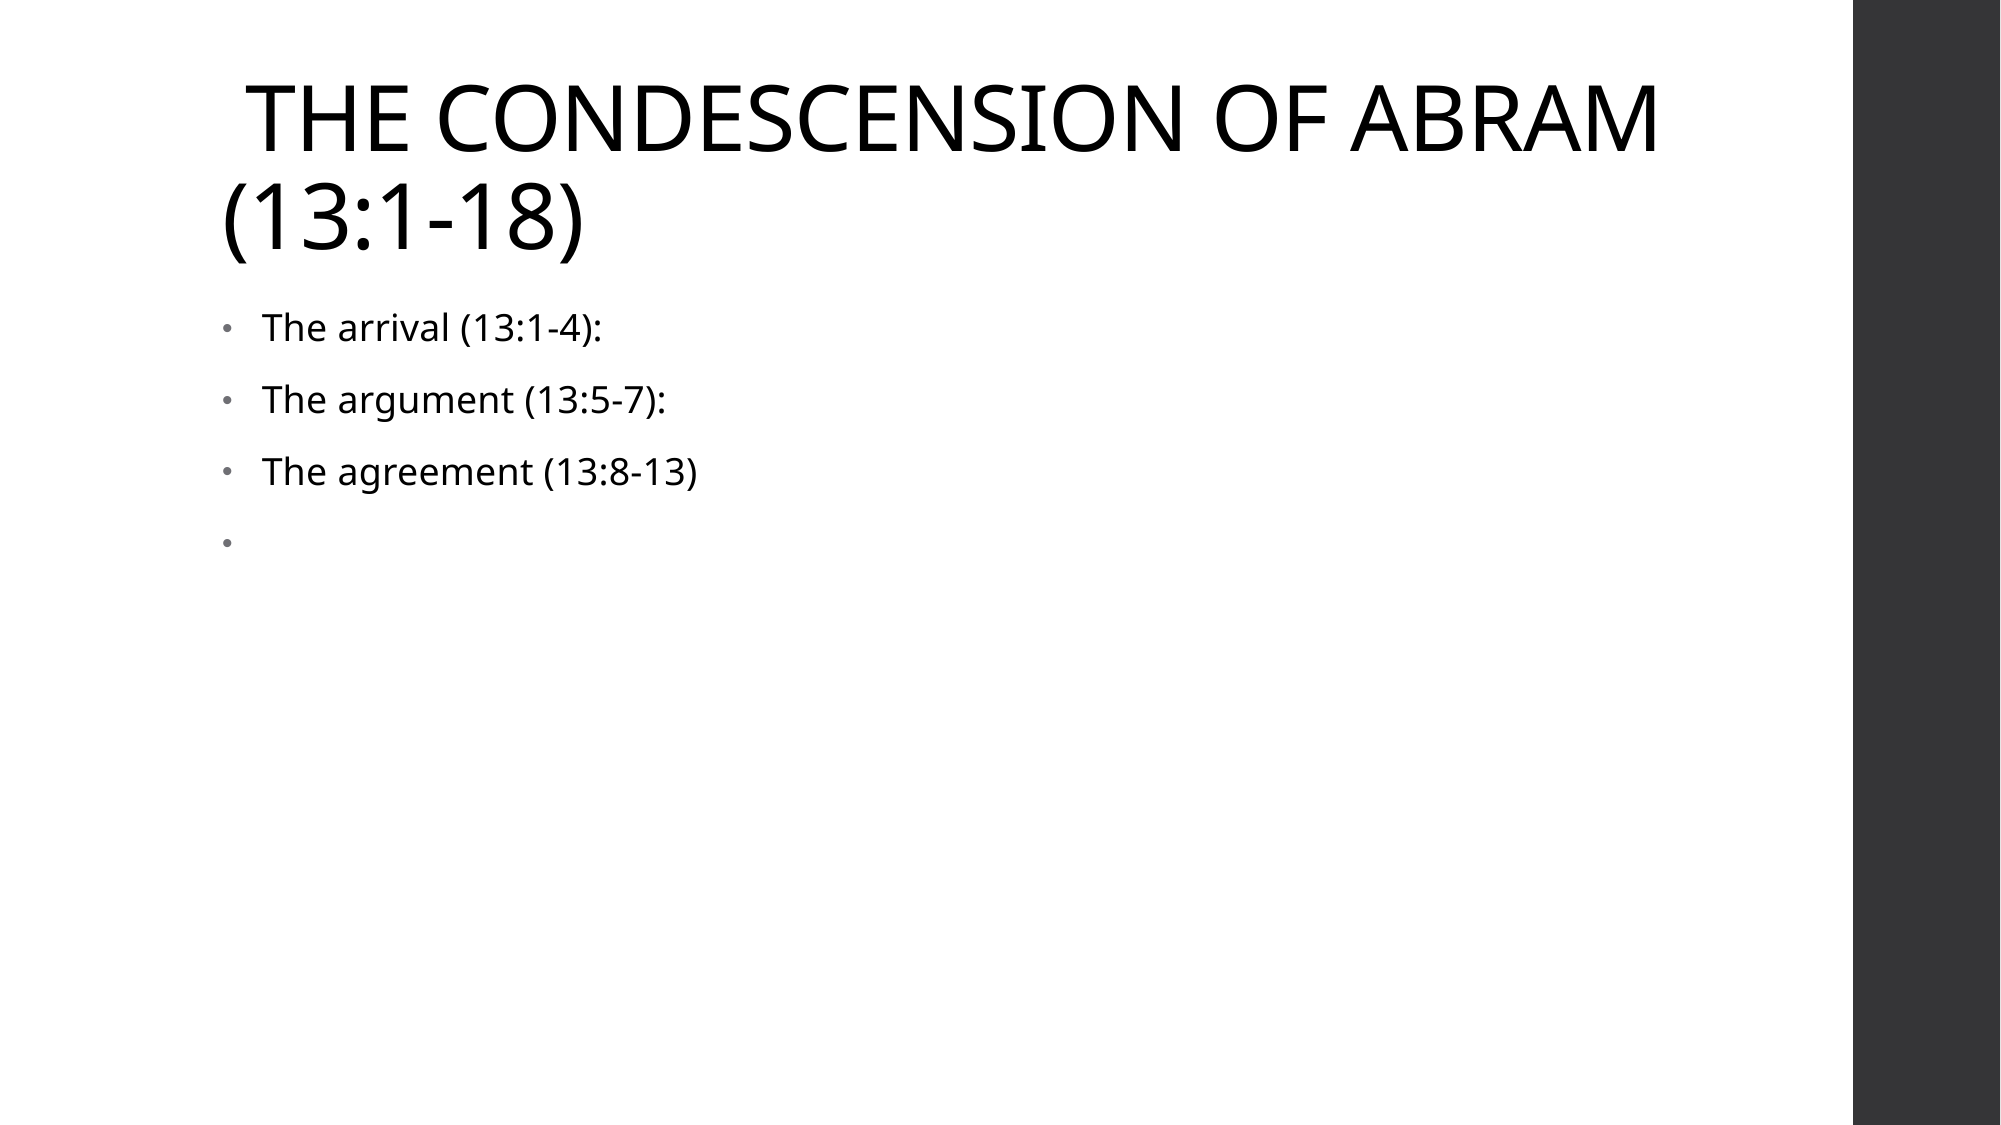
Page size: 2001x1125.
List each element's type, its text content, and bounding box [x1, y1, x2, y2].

list The arrival (13:1-4): The argument (13:5-7): The agreement (13:8-13) [206, 299, 1617, 1014]
title THE CONDESCENSION OF ABRAM (13:1-18) [206, 60, 1797, 278]
